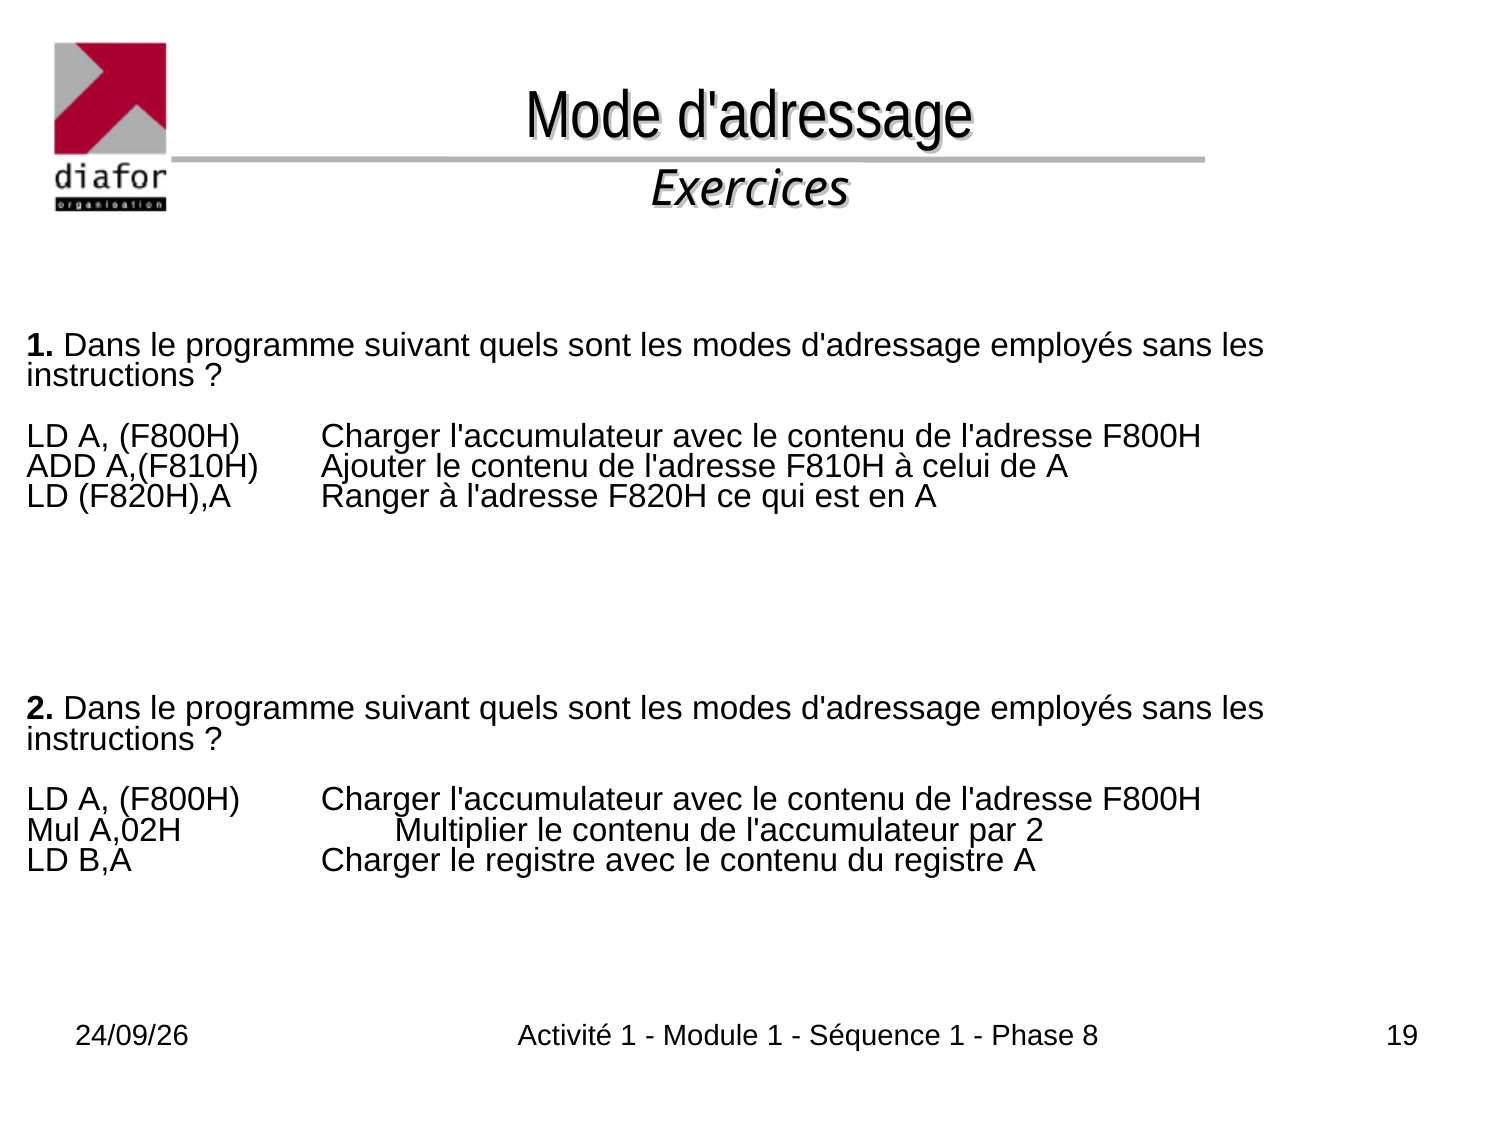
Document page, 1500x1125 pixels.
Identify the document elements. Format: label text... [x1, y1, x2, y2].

title Mode d'adressage Exercices [75, 45, 1426, 250]
picture [53, 42, 168, 213]
text_box 1. Dans le programme suivant quels sont les modes d'adressage employés sans les instructions ? LD A, (F800H) Charger l'accumulateur avec le contenu de l'adresse F800H ADD A,(F810H) Ajouter le contenu de l'adresse F810H à celui de A LD (F820H),A Ranger à l'adresse F820H ce qui est en A 2. Dans le programme suivant quels sont les modes d'adressage employés sans les instructions ? LD A, (F800H) Charger l'accumulateur avec le contenu de l'adresse F800H Mul A,02H Multiplier le contenu de l'accumulateur par 2 LD B,A Charger le registre avec le contenu du registre A [11, 324, 1487, 825]
